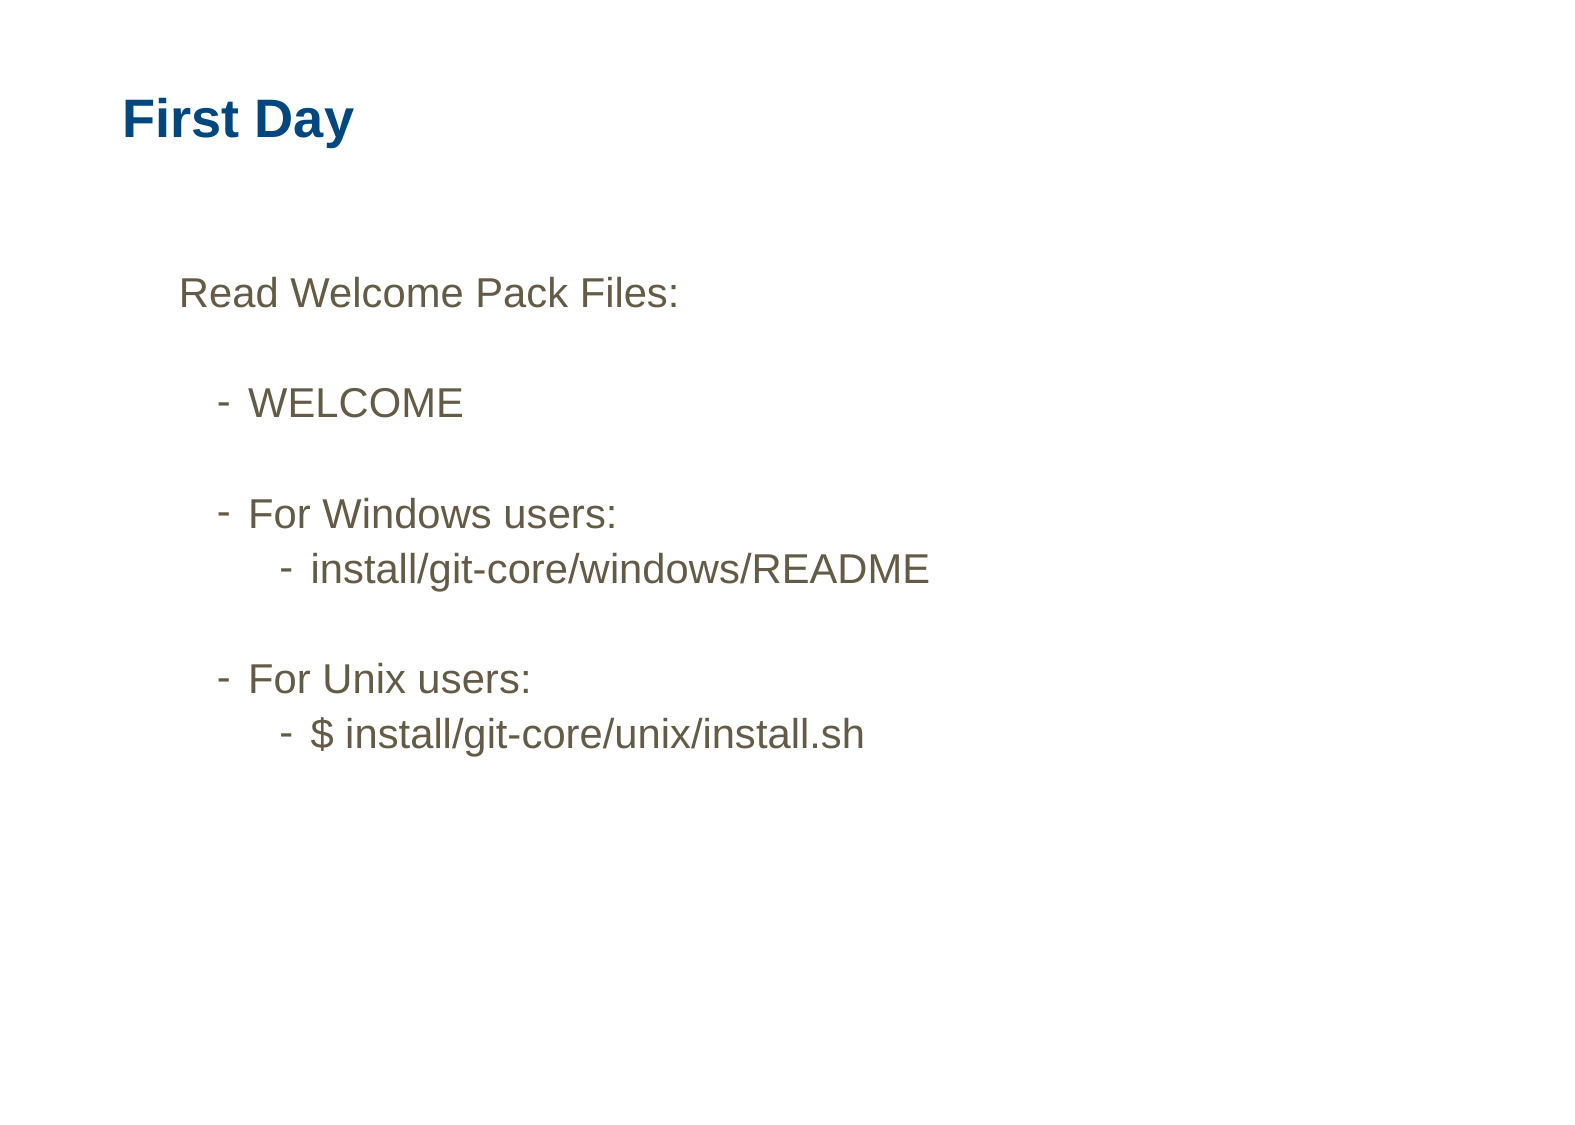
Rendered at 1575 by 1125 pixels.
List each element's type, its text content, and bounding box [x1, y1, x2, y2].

title First Day [122, 76, 1541, 157]
list Read Welcome Pack Files: WELCOME For Windows users: install/git-core/windows/README For Unix users: $ install/git-core/unix/install.sh [122, 265, 1398, 941]
